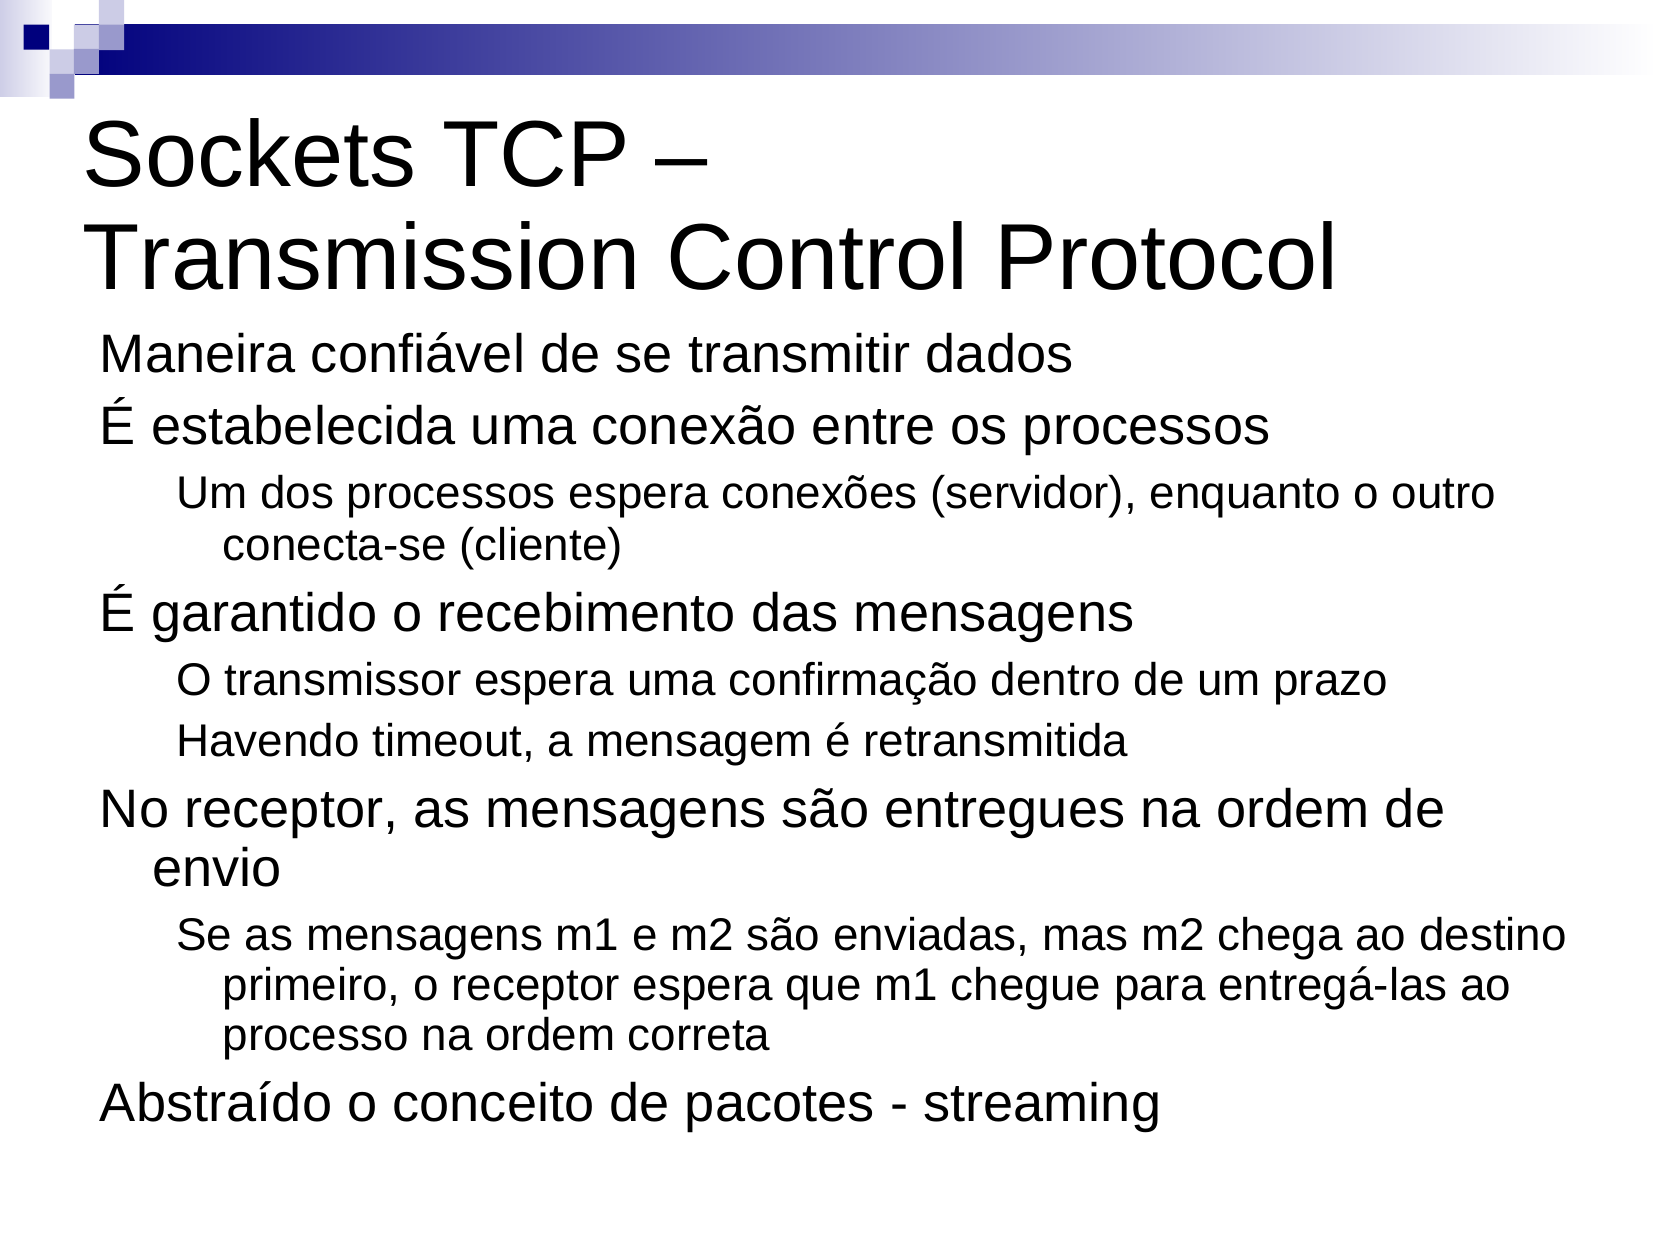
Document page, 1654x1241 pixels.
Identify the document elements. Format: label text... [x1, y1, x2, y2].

text_box Maneira confiável de se transmitir dados É estabelecida uma conexão entre os processos Um dos processos espera conexões (servidor), enquanto o outro conecta-se (cliente)‏ É garantido o recebimento das mensagens O transmissor espera uma confirmação dentro de um prazo Havendo timeout, a mensagem é retransmitida No receptor, as mensagens são entregues na ordem de envio Se as mensagens m1 e m2 são enviadas, mas m2 chega ao destino primeiro, o receptor espera que m1 chegue para entregá-las ao processo na ordem correta Abstraído o conceito de pacotes - streaming [82, 324, 1572, 1117]
title Sockets TCP – Transmission Control Protocol [82, 95, 1572, 320]
